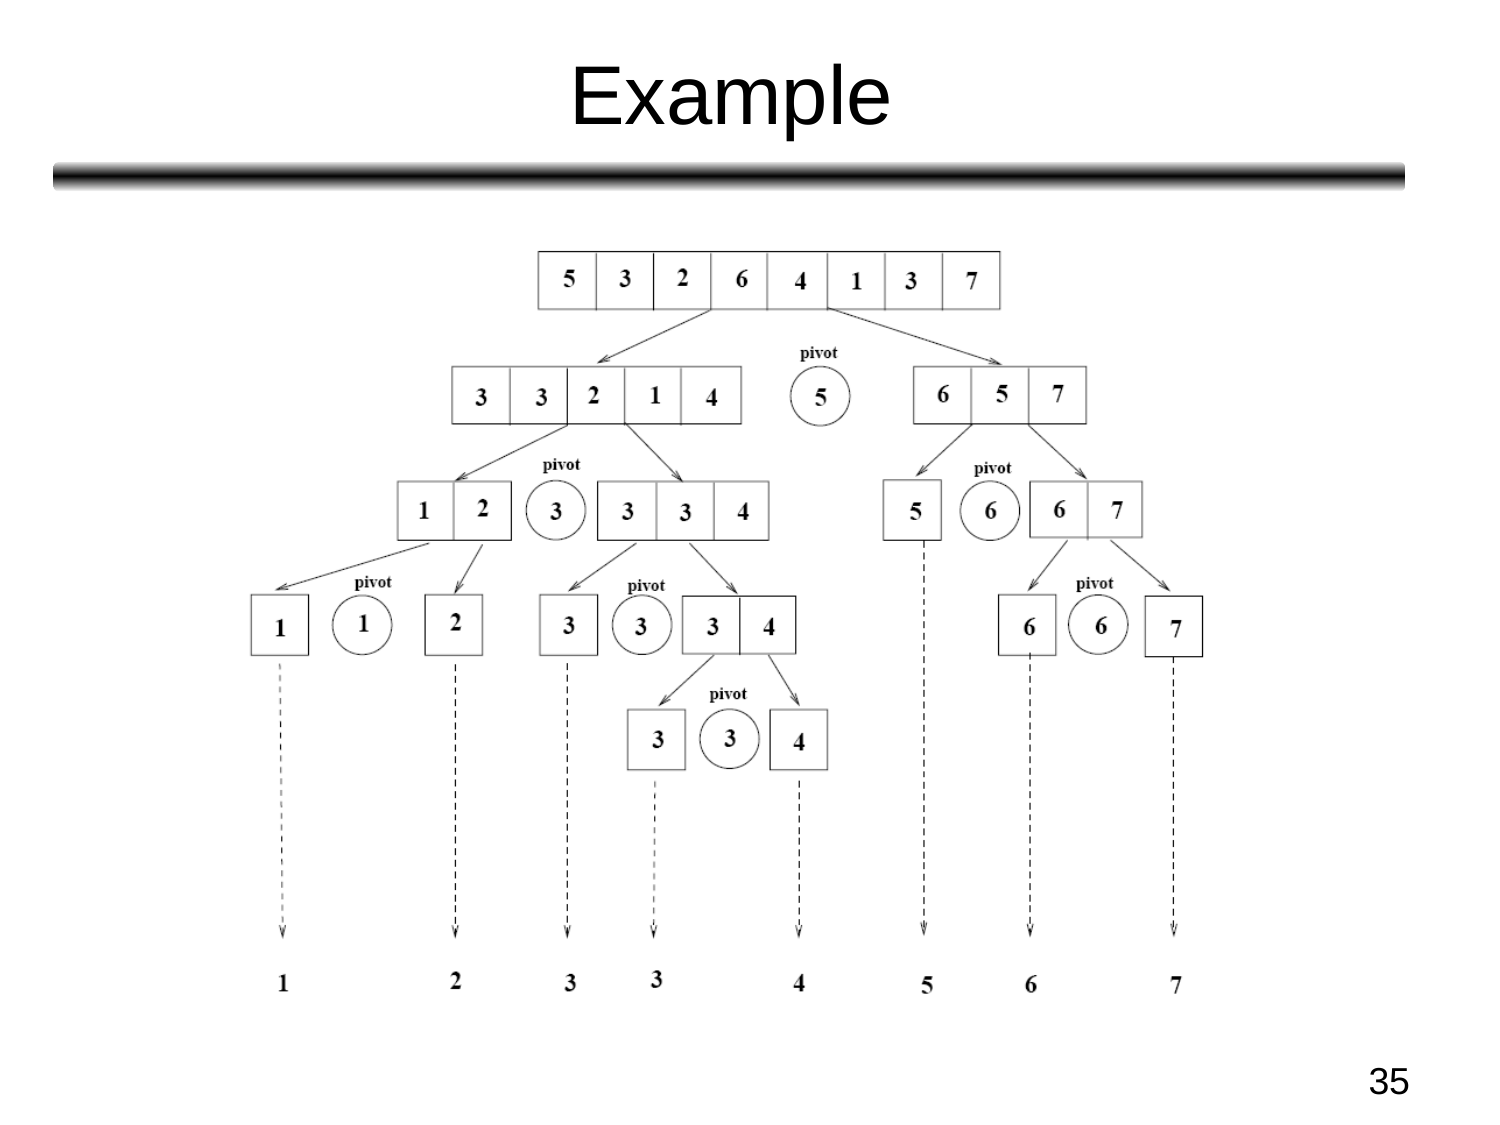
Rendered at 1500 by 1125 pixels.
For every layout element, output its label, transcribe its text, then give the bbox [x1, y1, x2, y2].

picture [188, 215, 1237, 1039]
title Example [55, 16, 1406, 166]
